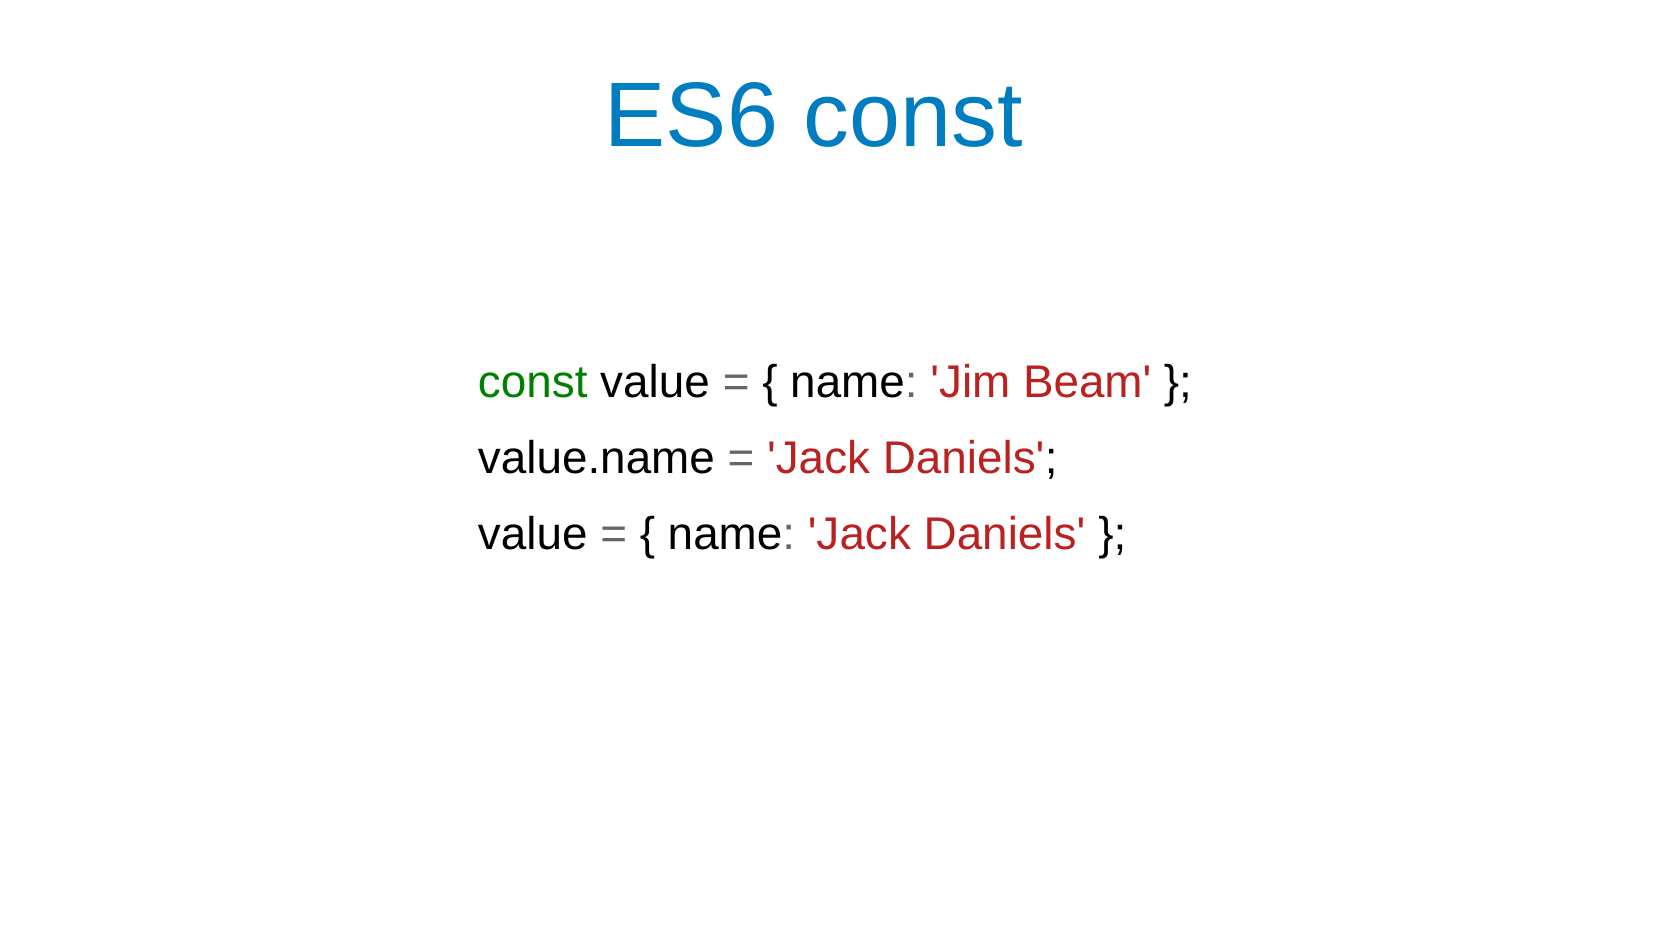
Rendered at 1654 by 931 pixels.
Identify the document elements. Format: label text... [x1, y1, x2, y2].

title ES6 const [82, 37, 1571, 193]
text_box const value = { name: 'Jim Beam' }; value.name = 'Jack Daniels'; value = { name: 'Jack Daniels' }; [463, 348, 1229, 719]
